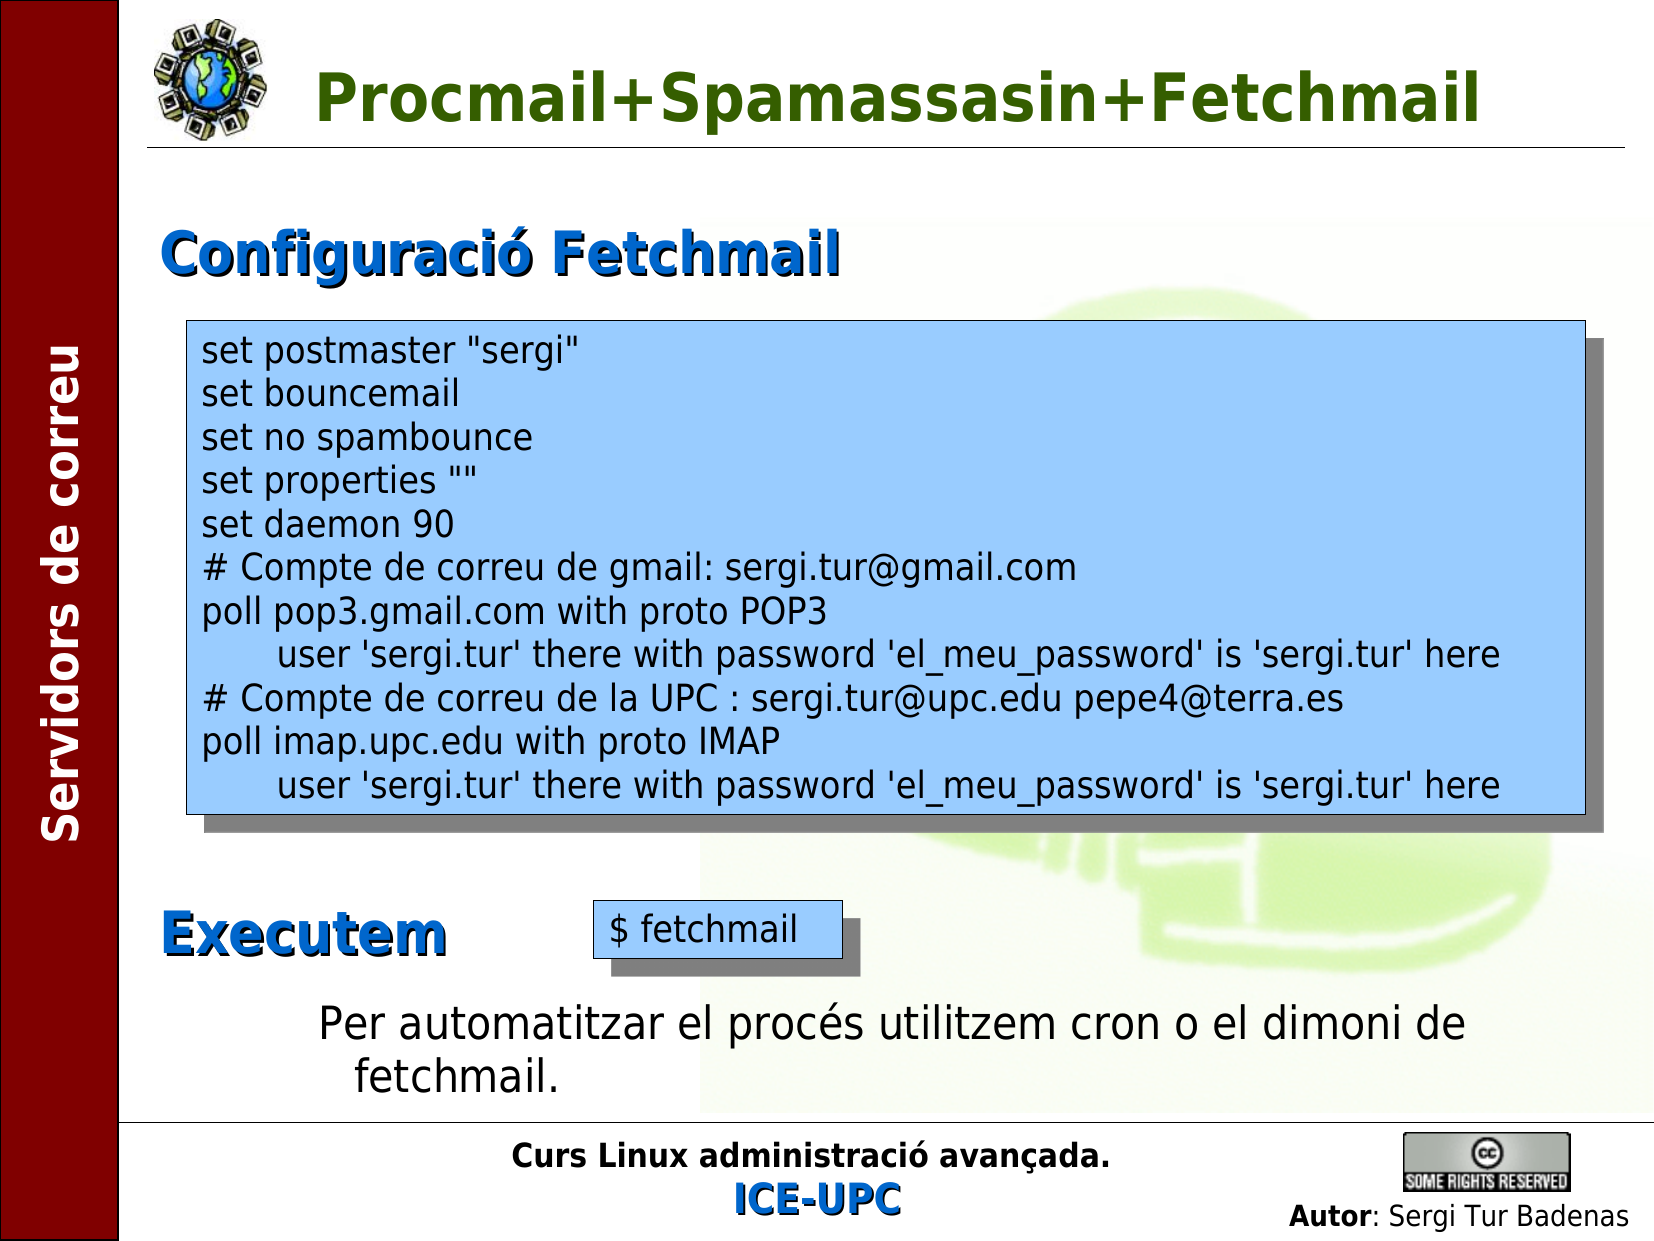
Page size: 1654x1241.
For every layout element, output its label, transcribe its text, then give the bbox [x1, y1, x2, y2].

list Configuració Fetchmail Executem Per automatitzar el procés utilitzem cron o el dimoni de fetchmail. [141, 219, 1630, 1104]
title Procmail+Spamassasin+Fetchmail [177, 56, 1622, 141]
picture [700, 217, 1654, 1113]
picture [1403, 1132, 1571, 1192]
picture [154, 19, 268, 142]
text_box $ fetchmail [593, 900, 843, 959]
text_box set postmaster "sergi" set bouncemail set no spambounce set properties "" set daemon 90 # Compte de correu de gmail: sergi.tur@gmail.com poll pop3.gmail.com with proto POP3 user 'sergi.tur' there with password 'el_meu_password' is 'sergi.tur' here # Compte de correu de la UPC : sergi.tur@upc.edu pepe4@terra.es poll imap.upc.edu with proto IMAP user 'sergi.tur' there with password 'el_meu_password' is 'sergi.tur' here [186, 320, 1586, 815]
